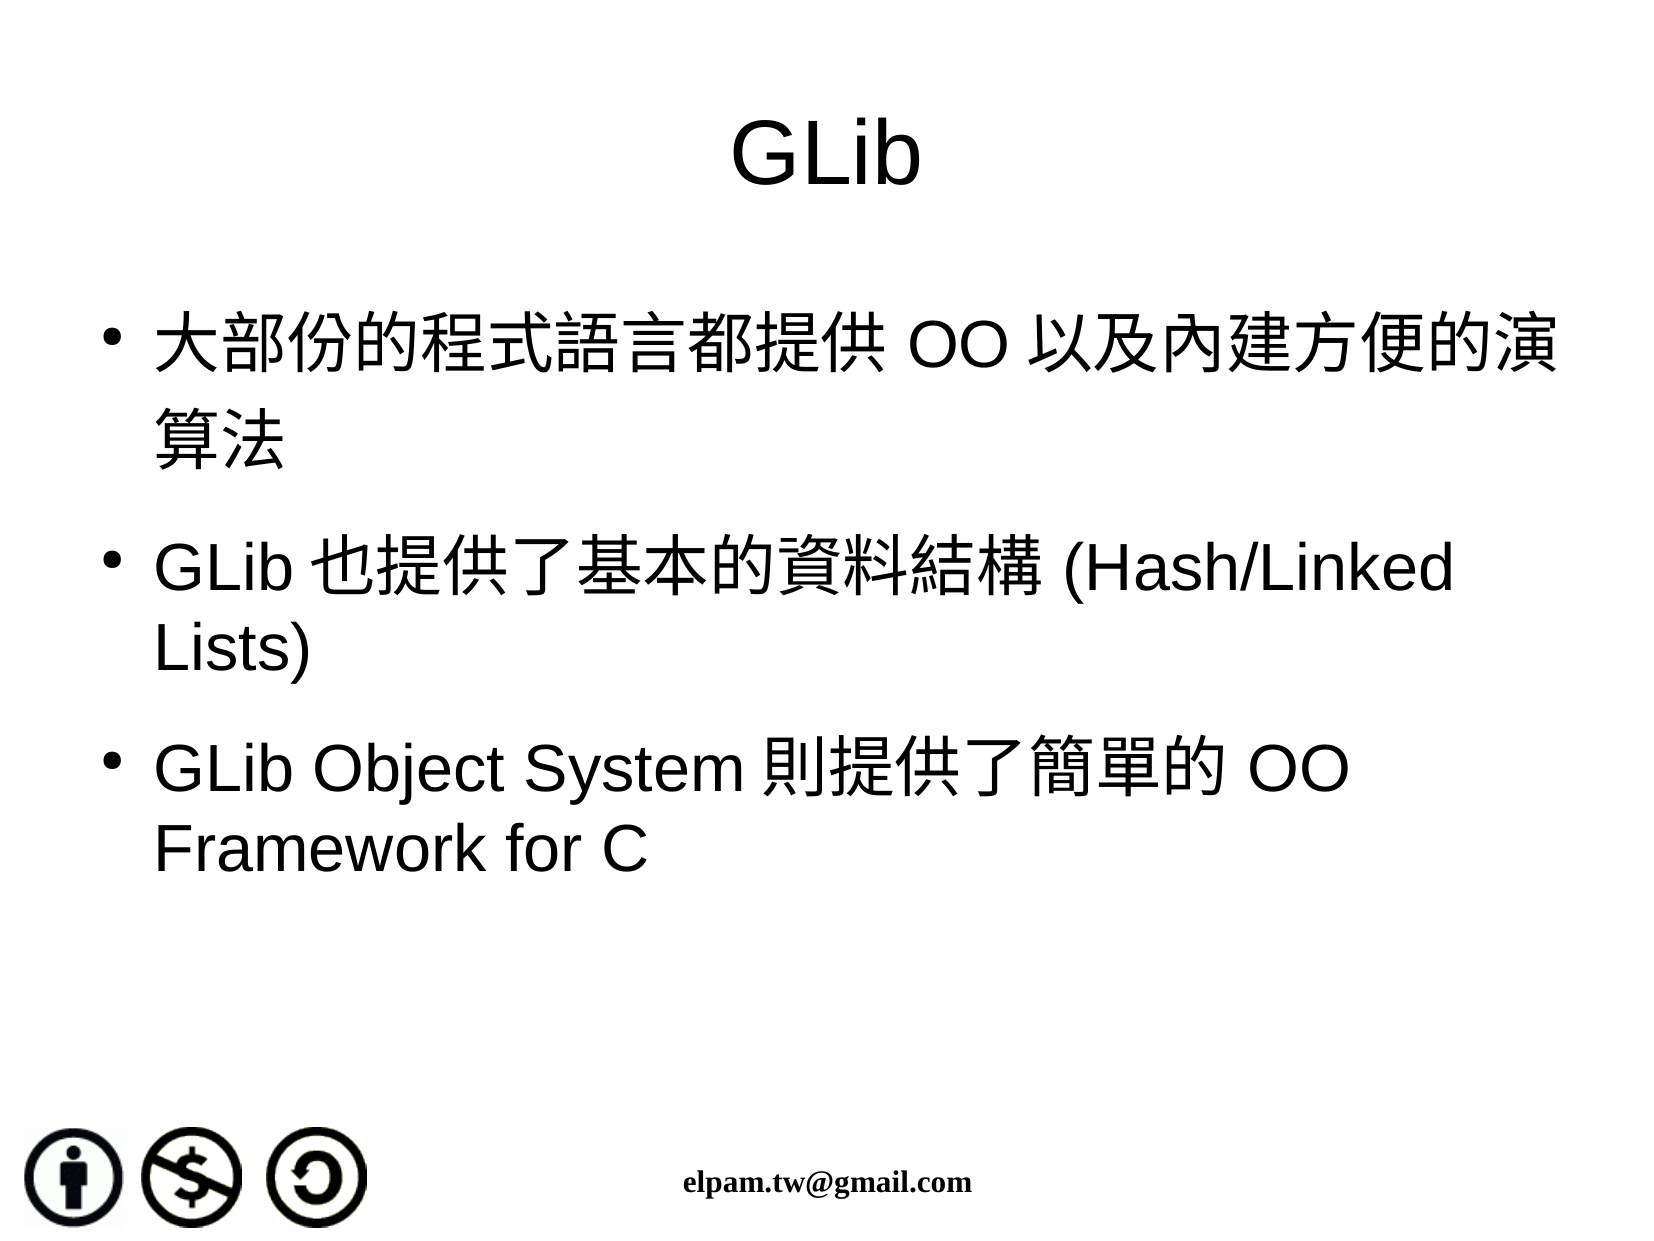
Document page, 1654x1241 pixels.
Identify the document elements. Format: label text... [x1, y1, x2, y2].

picture [23, 1127, 124, 1228]
title GLib [82, 49, 1571, 257]
picture [266, 1127, 367, 1228]
list 大部份的程式語言都提供OO以及內建方便的演算法 GLib也提供了基本的資料結構(Hash/Linked Lists) GLib Object System則提供了簡單的OO Framework for C [82, 290, 1571, 1094]
picture [141, 1127, 242, 1228]
